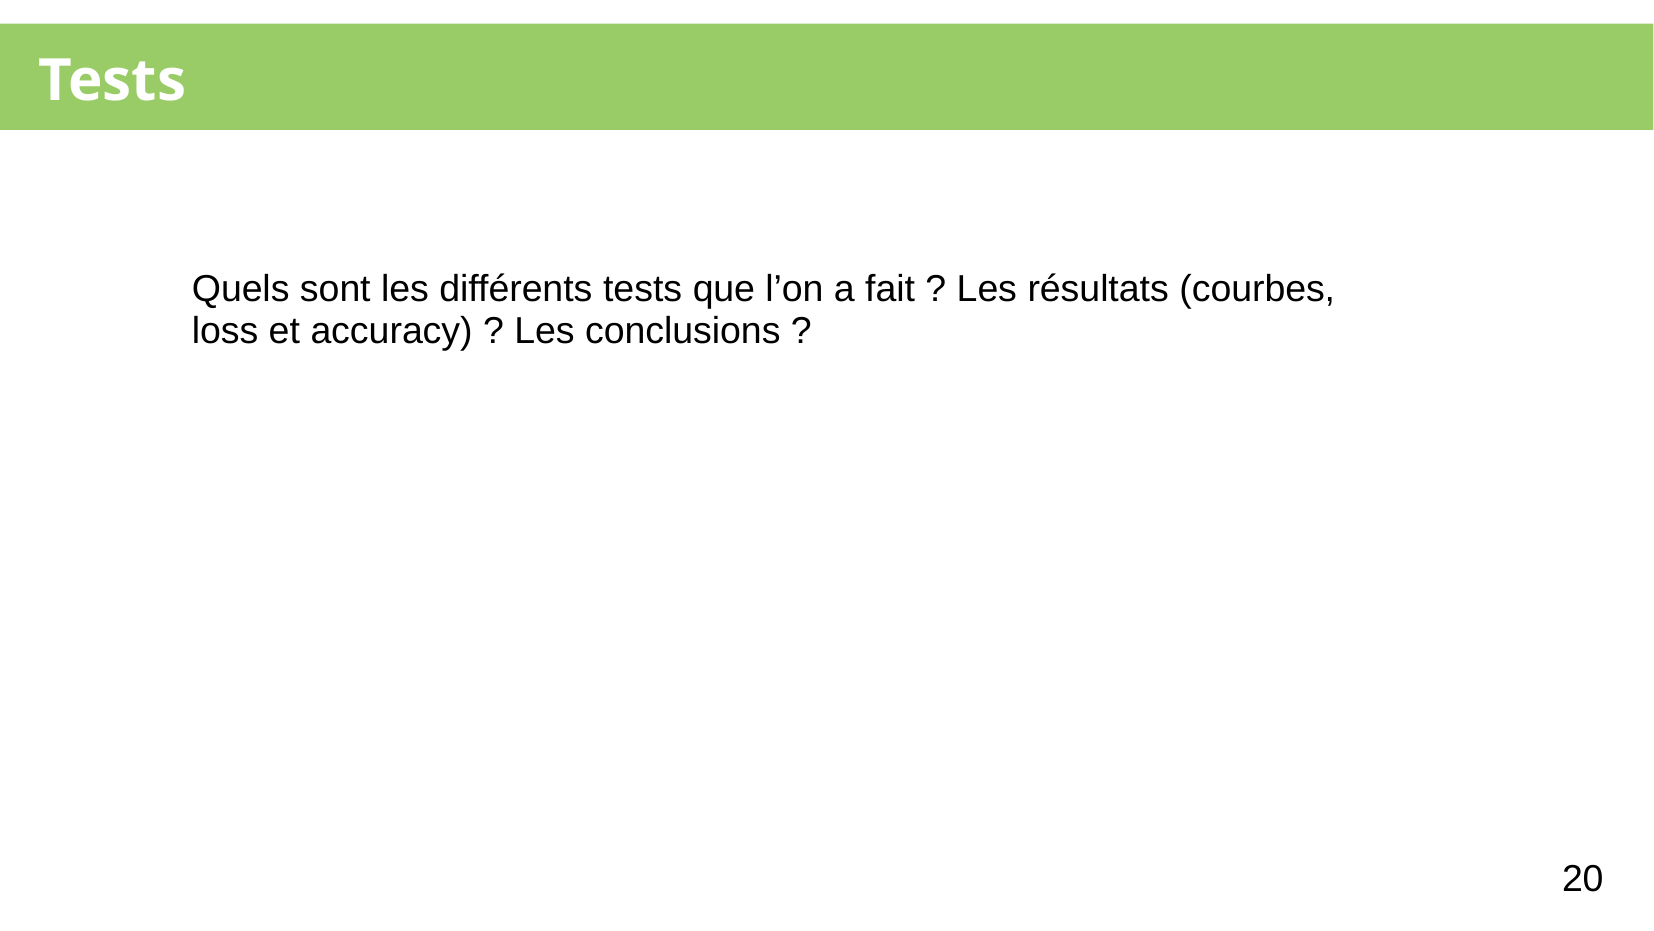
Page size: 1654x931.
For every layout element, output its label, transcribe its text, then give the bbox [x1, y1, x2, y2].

text_box Quels sont les différents tests que l’on a fait ? Les résultats (courbes, loss et accuracy) ? Les conclusions ? [177, 260, 1406, 359]
text_box <numéro> [1547, 850, 1654, 921]
text_box [0, 23, 1654, 130]
title Tests [0, 35, 1312, 119]
